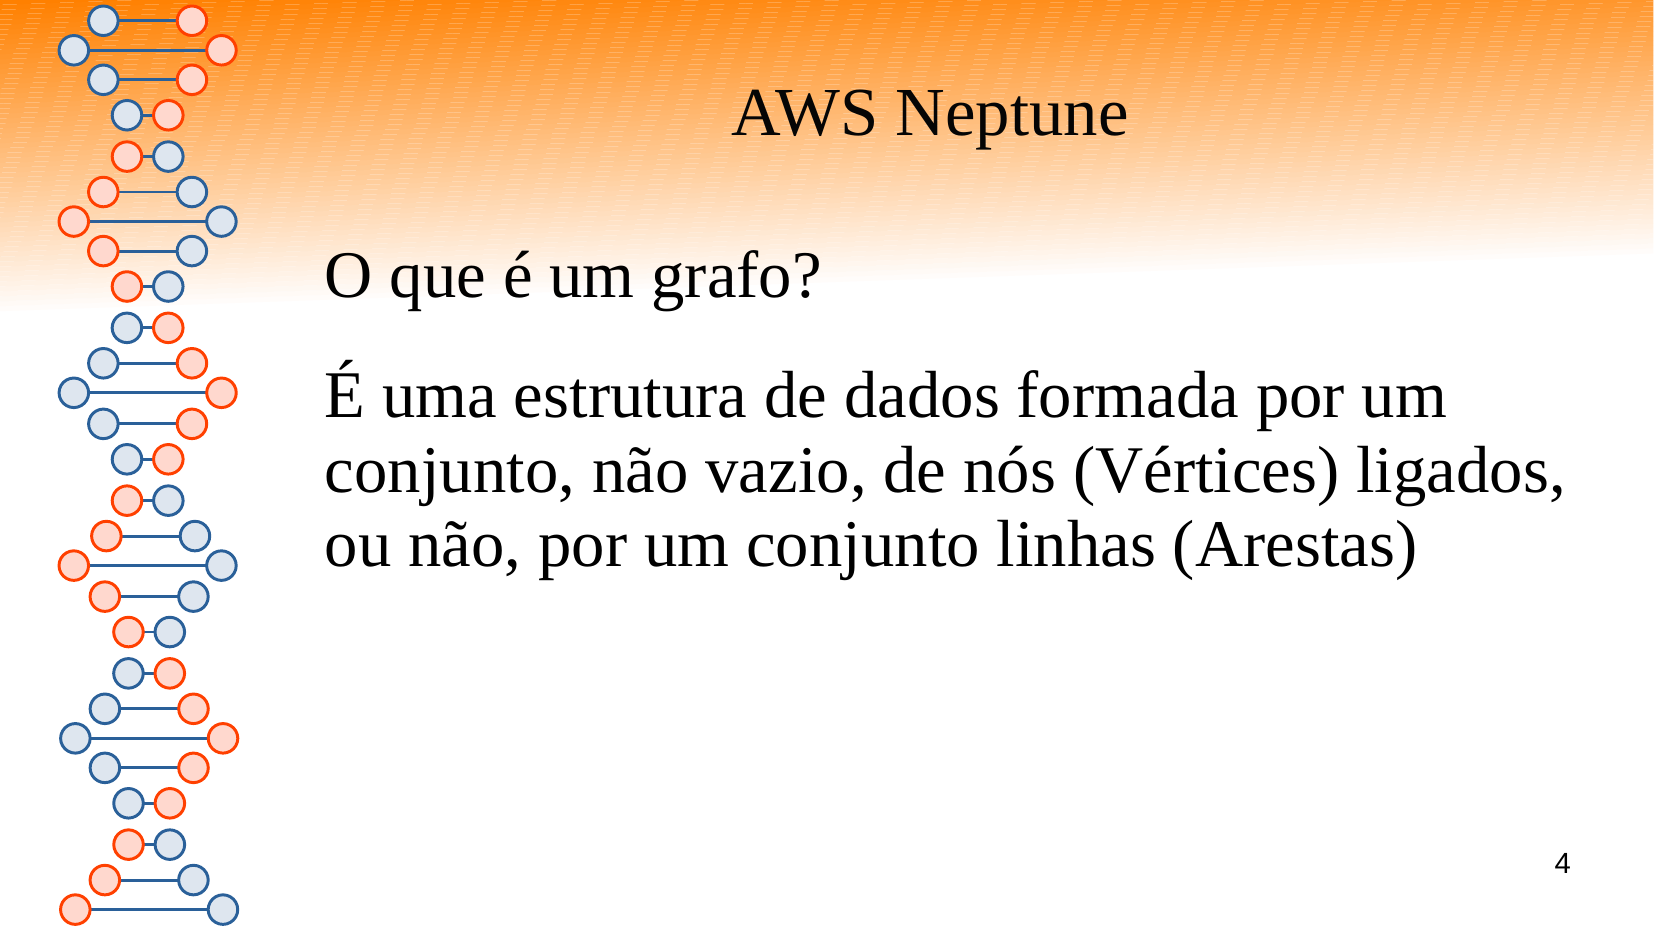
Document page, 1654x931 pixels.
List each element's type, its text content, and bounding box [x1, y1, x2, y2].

text_box É uma estrutura de dados formada por um conjunto, não vazio, de nós (Vértices) ligados, ou não, por um conjunto linhas (Arestas) [265, 348, 1595, 591]
title AWS Neptune [265, 35, 1595, 189]
subtitle O que é um grafo? [265, 224, 1595, 325]
